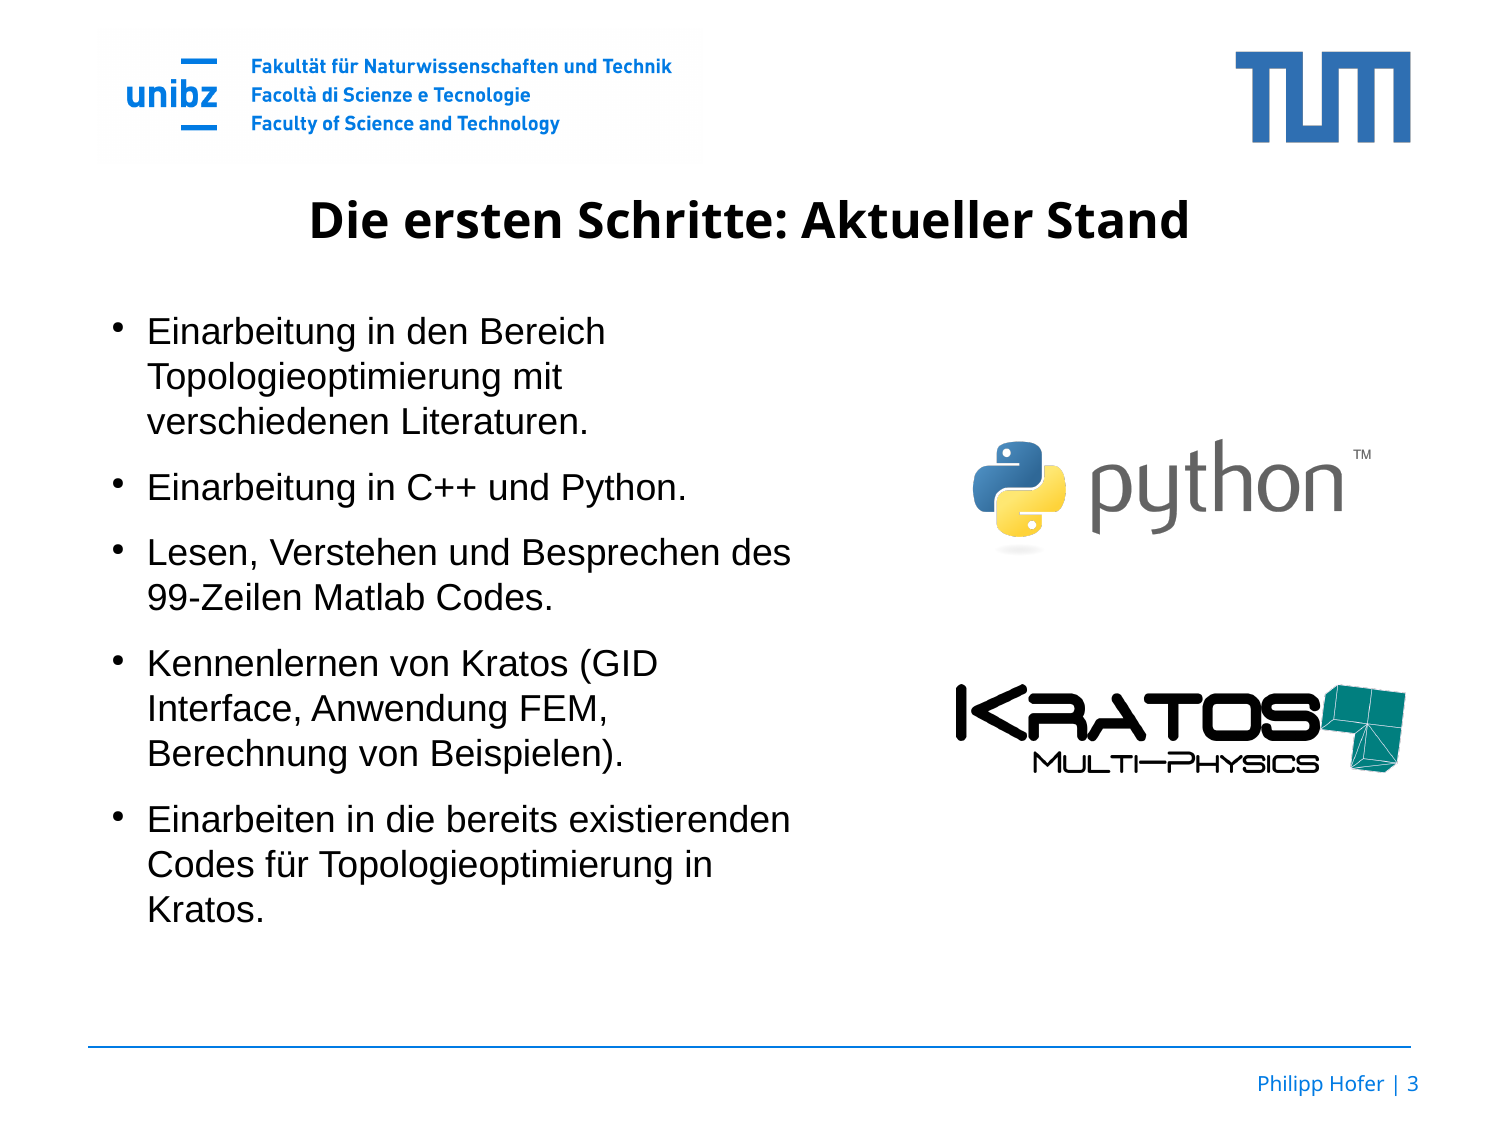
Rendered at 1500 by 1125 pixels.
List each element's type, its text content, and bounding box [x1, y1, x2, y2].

picture [956, 684, 1406, 773]
text_box Die ersten Schritte: Aktueller Stand [103, 137, 1397, 300]
picture [1145, 0, 1500, 233]
picture [97, 28, 703, 164]
picture [968, 436, 1375, 558]
text_box Einarbeitung in den Bereich Topologieoptimierung mit verschiedenen Literaturen. Einarbeitung in C++ und Python. Lesen, Verstehen und Besprechen des 99-Zeilen Matlab Codes. Kennenlernen von Kratos (GID Interface, Anwendung FEM, Berechnung von Beispielen). Einarbeiten in die bereits existierenden Codes für Topologieoptimierung in Kratos. [96, 299, 815, 1035]
